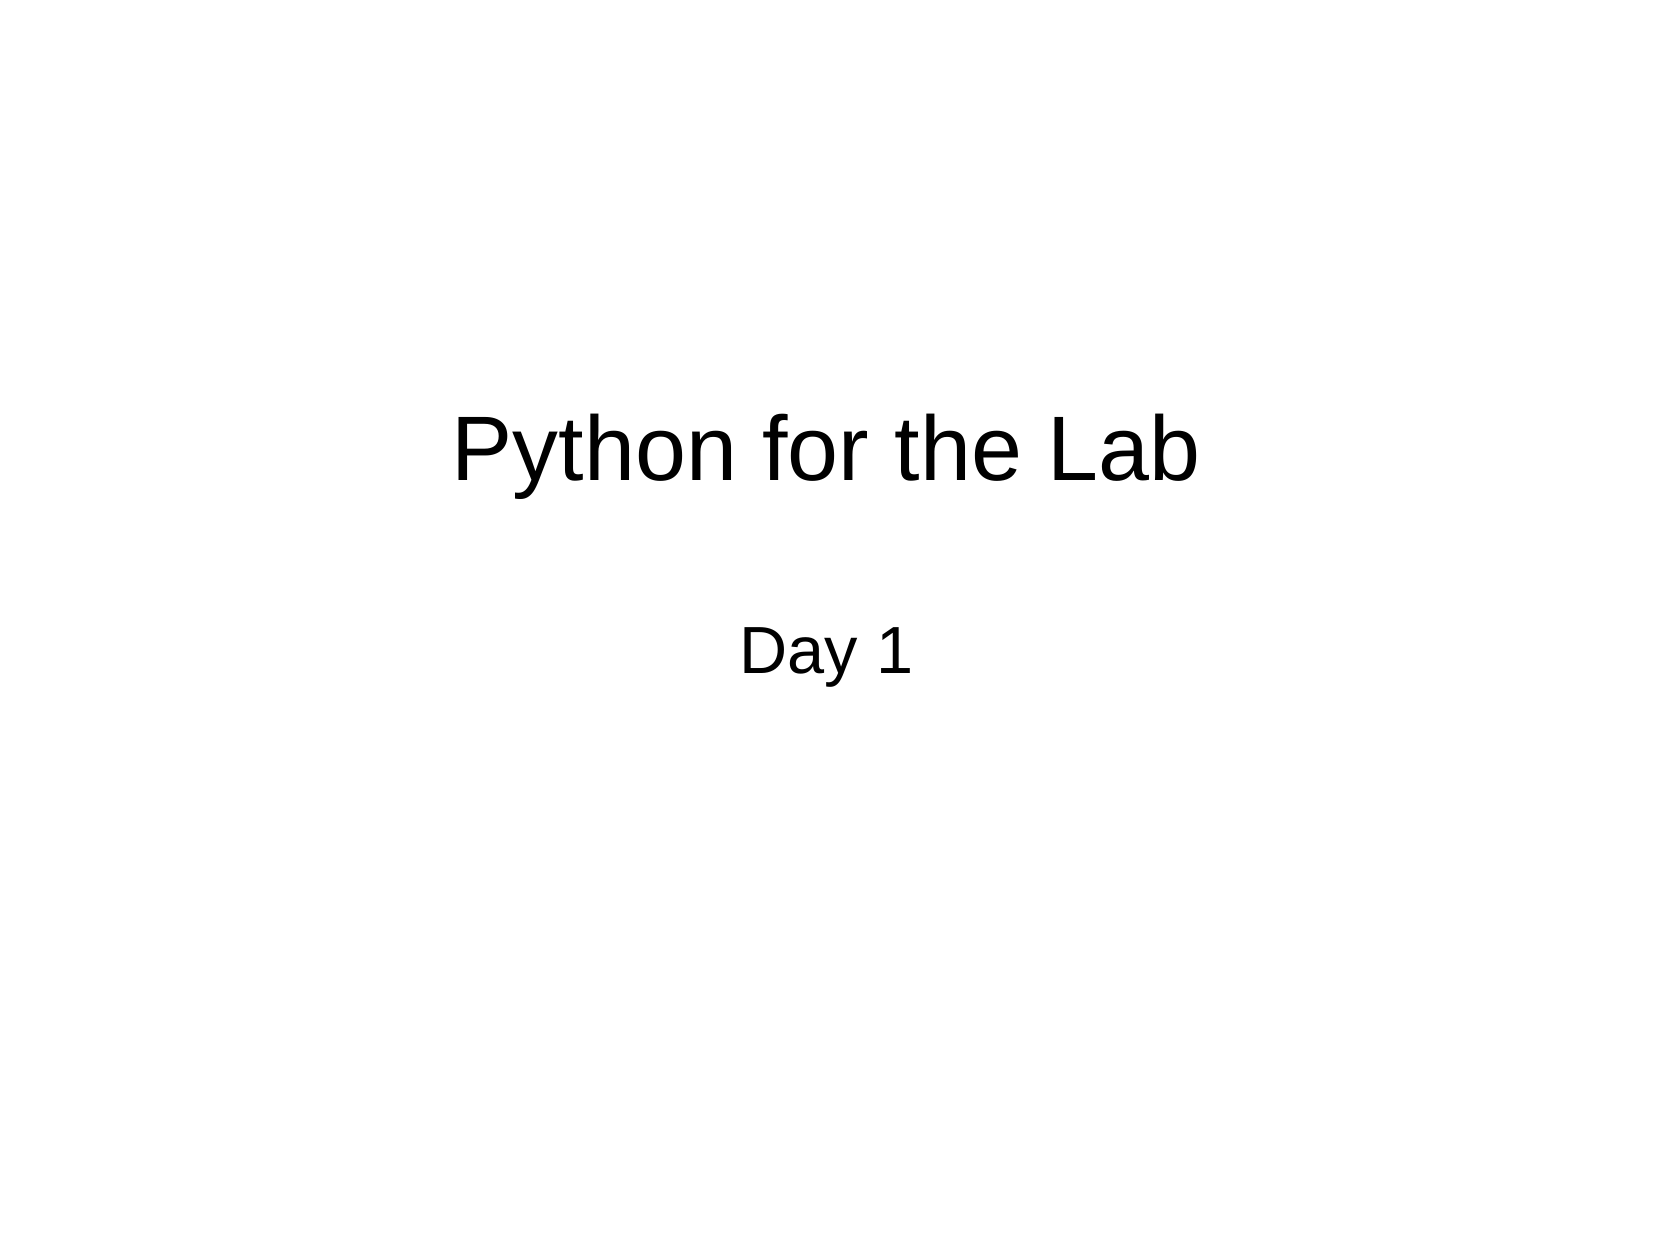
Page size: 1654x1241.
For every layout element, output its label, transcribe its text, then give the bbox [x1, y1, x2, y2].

subtitle Day 1 [82, 290, 1571, 1010]
